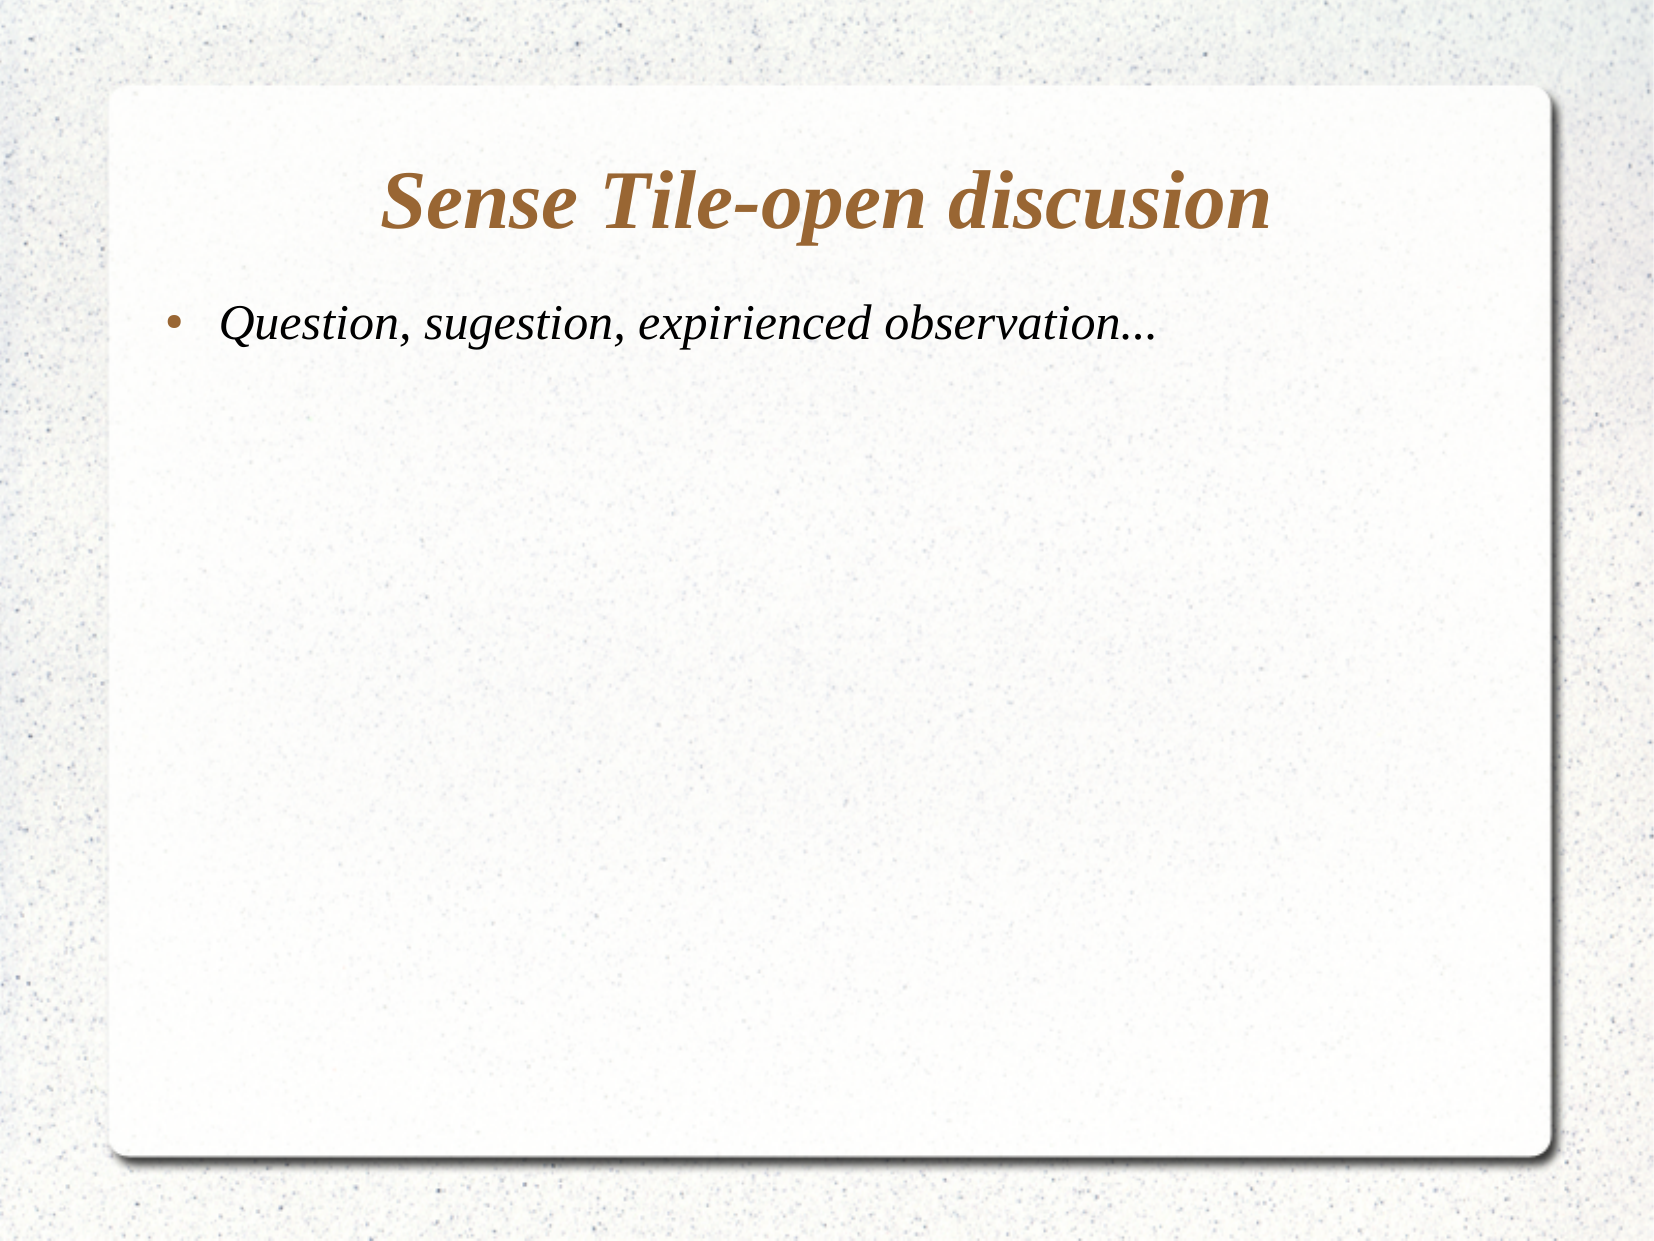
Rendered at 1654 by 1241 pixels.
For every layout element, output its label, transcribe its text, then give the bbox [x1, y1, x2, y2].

picture [0, 0, 1654, 1241]
list Question, sugestion, expirienced observation... [147, 295, 1506, 1114]
title Sense Tile-open discusion [118, 96, 1536, 304]
